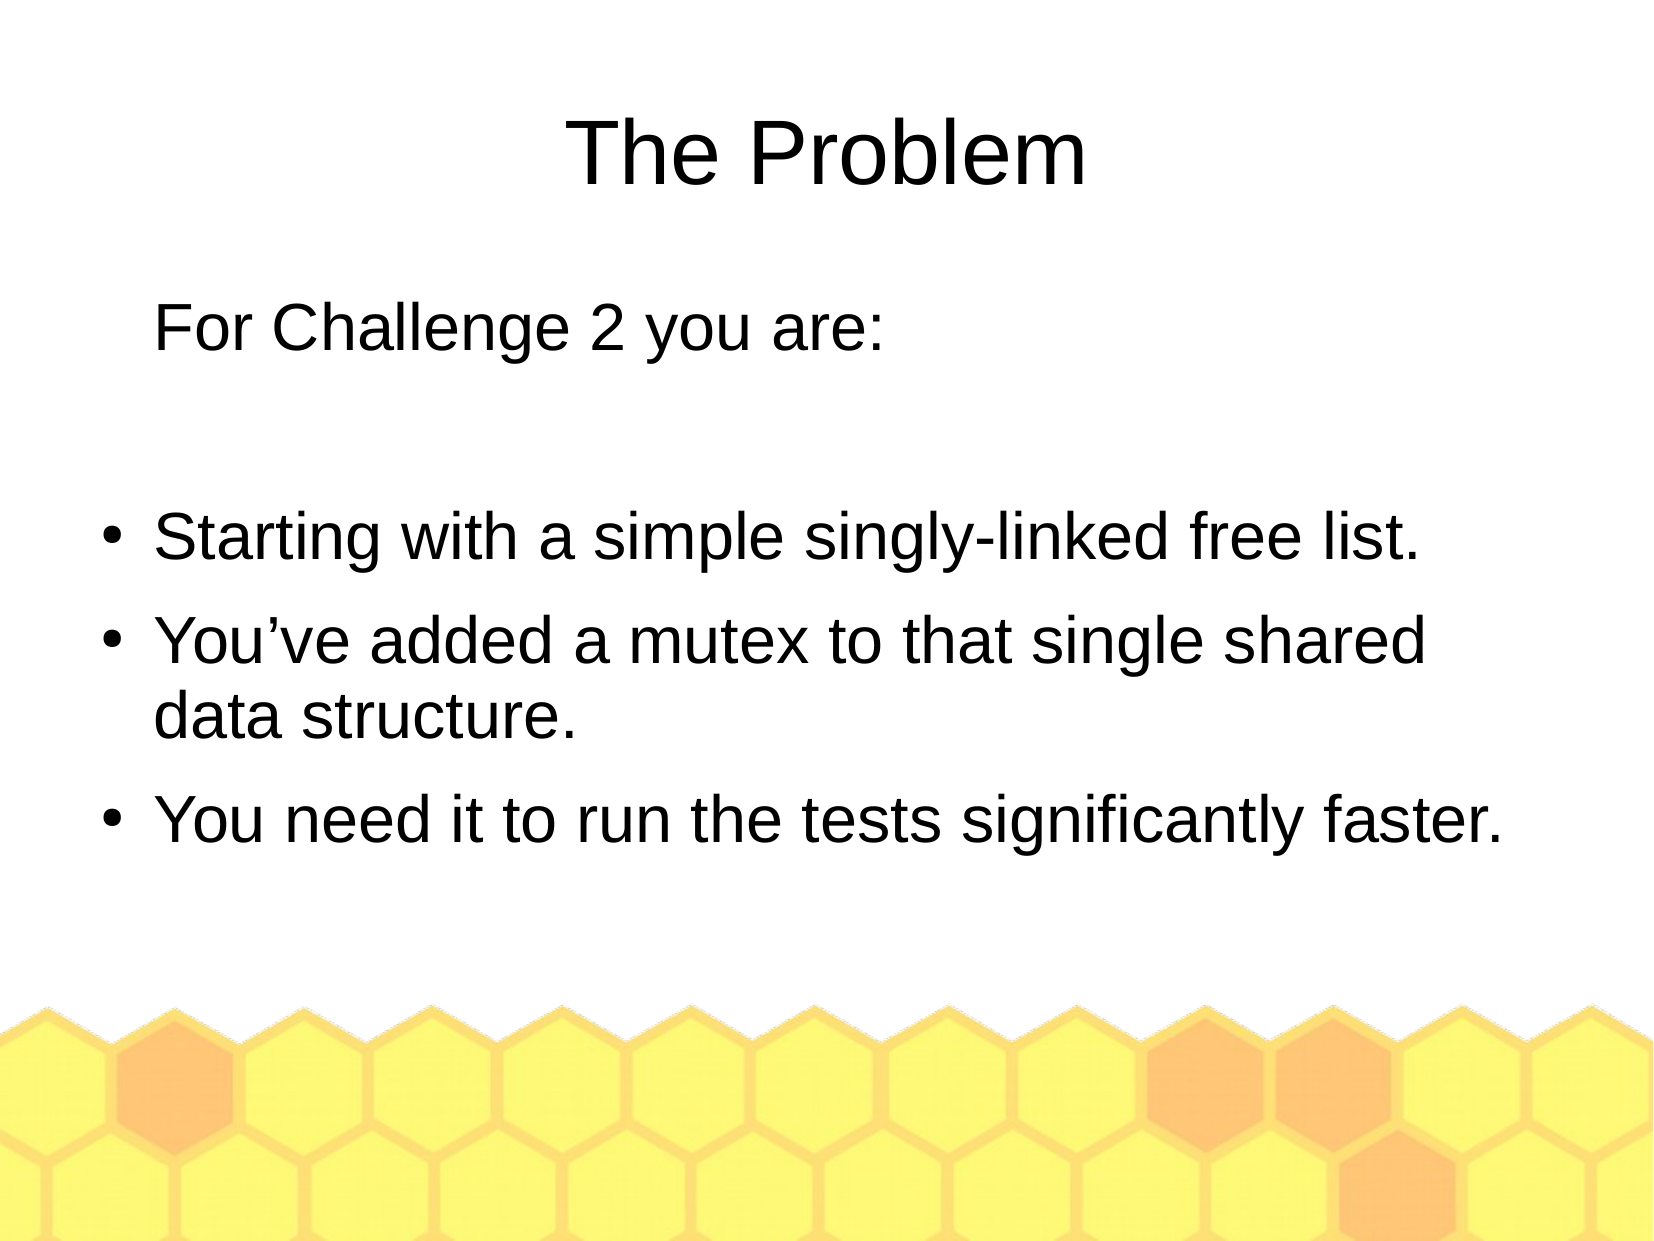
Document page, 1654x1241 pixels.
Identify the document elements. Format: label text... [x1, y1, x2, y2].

picture [0, 1001, 1654, 1241]
title The Problem [82, 49, 1571, 257]
list For Challenge 2 you are: Starting with a simple singly-linked free list. You’ve added a mutex to that single shared data structure. You need it to run the tests significantly faster. [82, 290, 1571, 1010]
